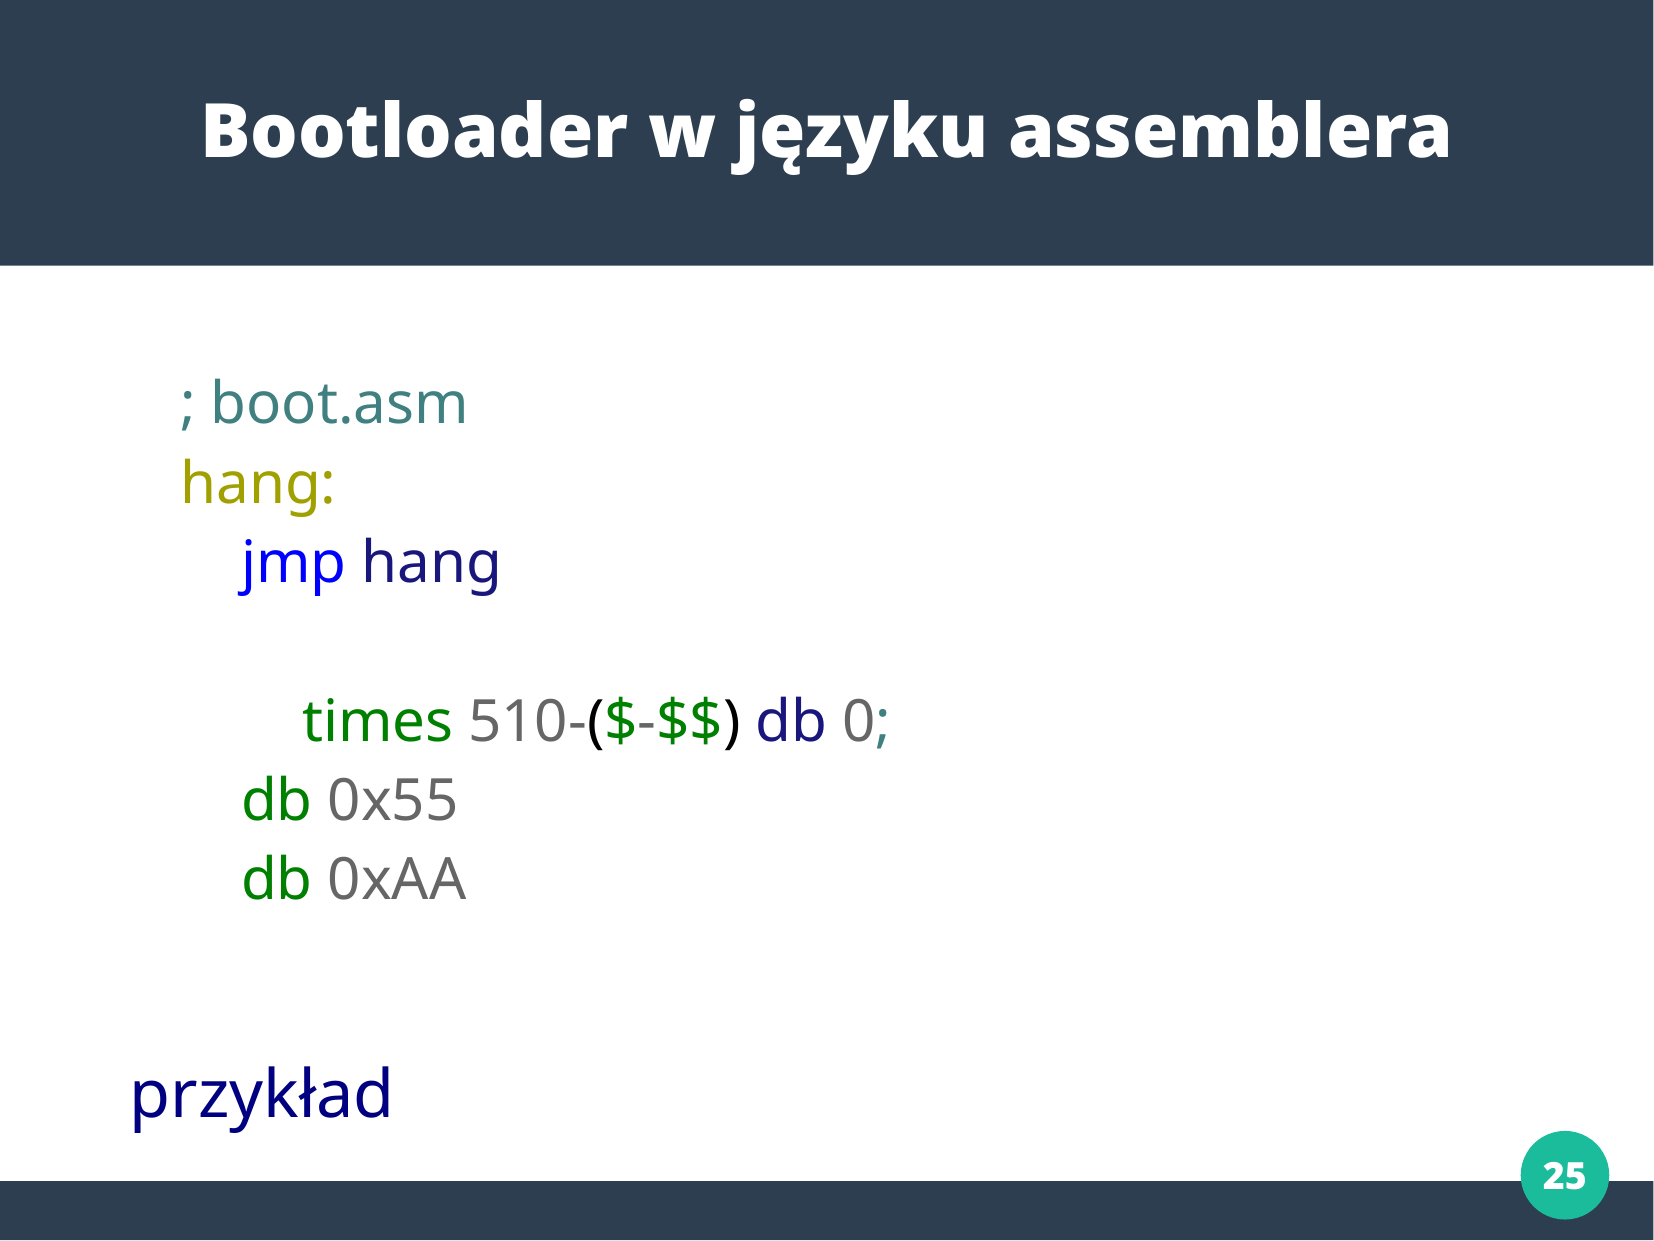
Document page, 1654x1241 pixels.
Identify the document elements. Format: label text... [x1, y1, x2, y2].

title Bootloader w języku assemblera [59, 49, 1595, 207]
text_box ; boot.asm hang: jmp hang times 510-($-$$) db 0; db 0x55 db 0xAA [165, 354, 1167, 979]
list przykład [59, 324, 1595, 1152]
